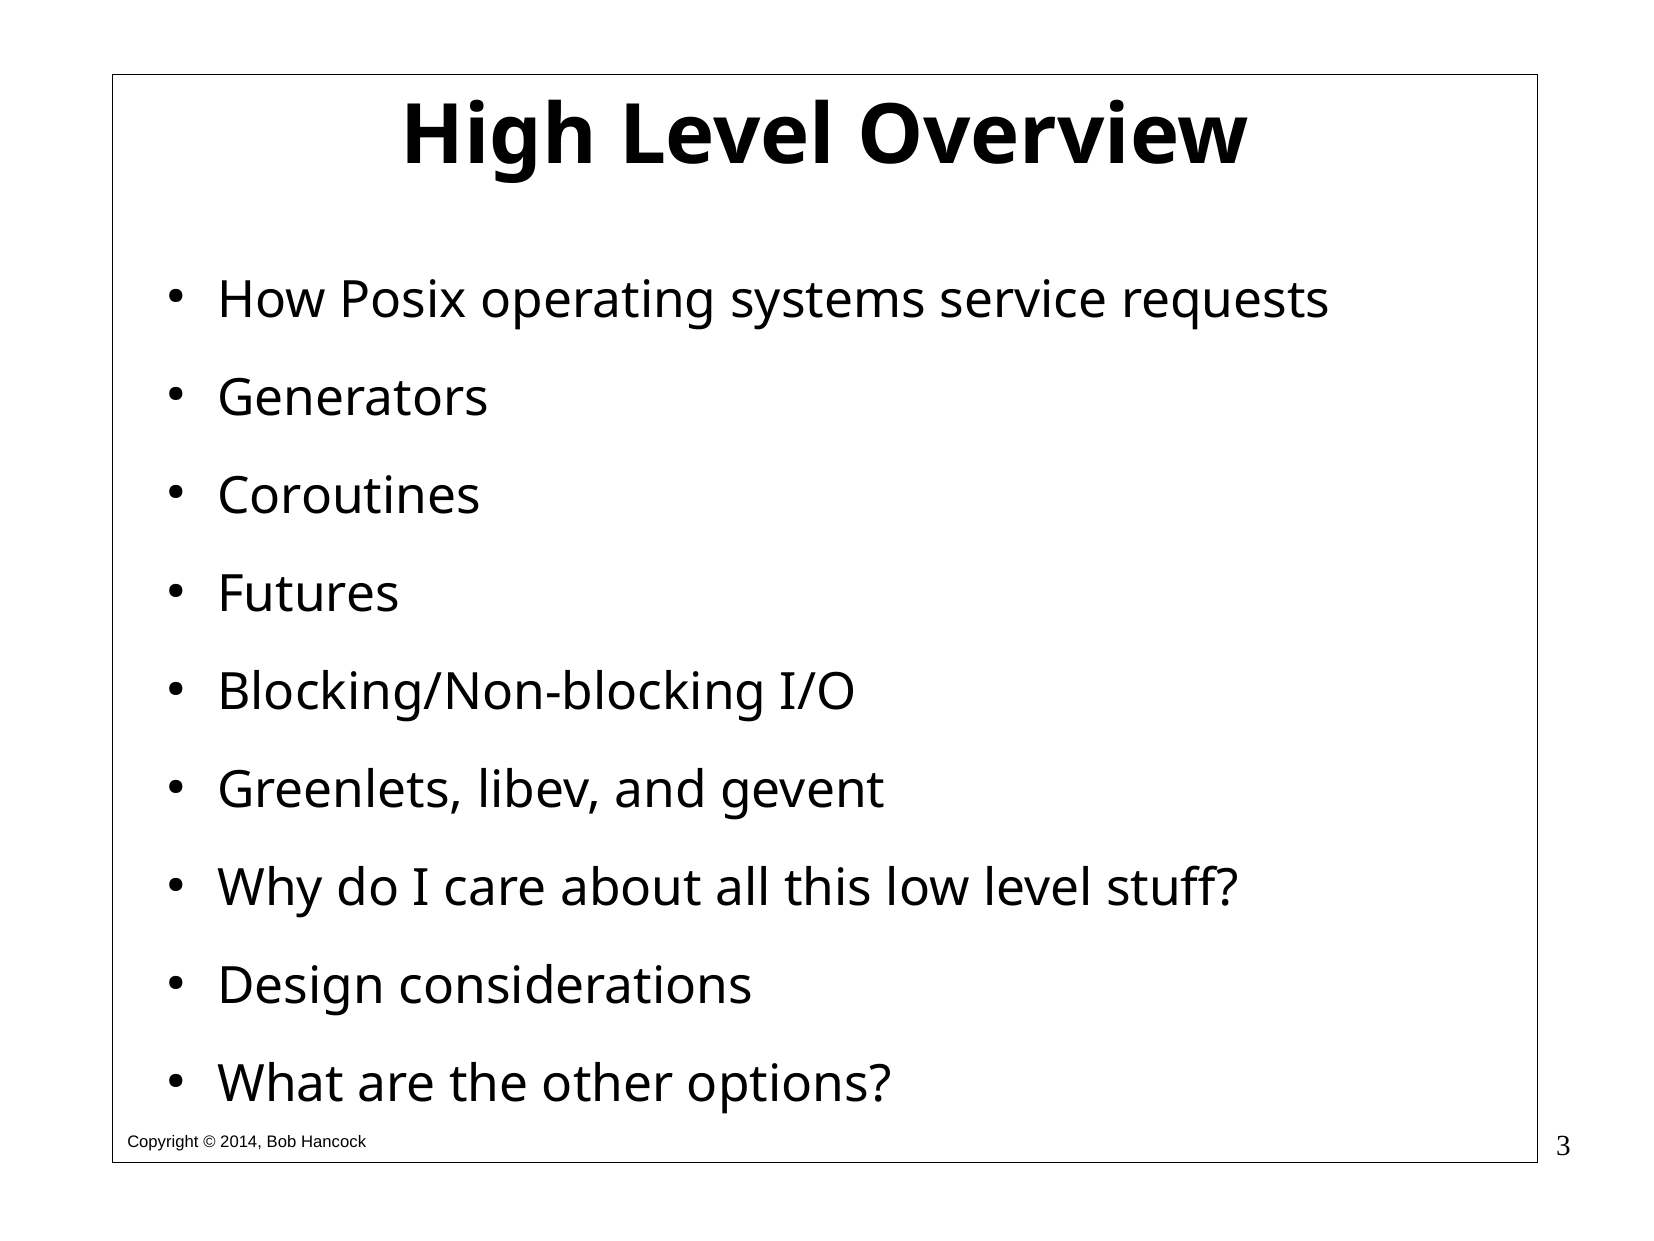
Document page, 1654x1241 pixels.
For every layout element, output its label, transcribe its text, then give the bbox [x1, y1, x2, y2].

title High Level Overview [112, 75, 1538, 188]
text_box Copyright © 2014, Bob Hancock [112, 1125, 382, 1159]
list How Posix operating systems service requests Generators Coroutines Futures Blocking/Non-blocking I/O Greenlets, libev, and gevent Why do I care about all this low level stuff? Design considerations What are the other options? [150, 262, 1501, 1126]
